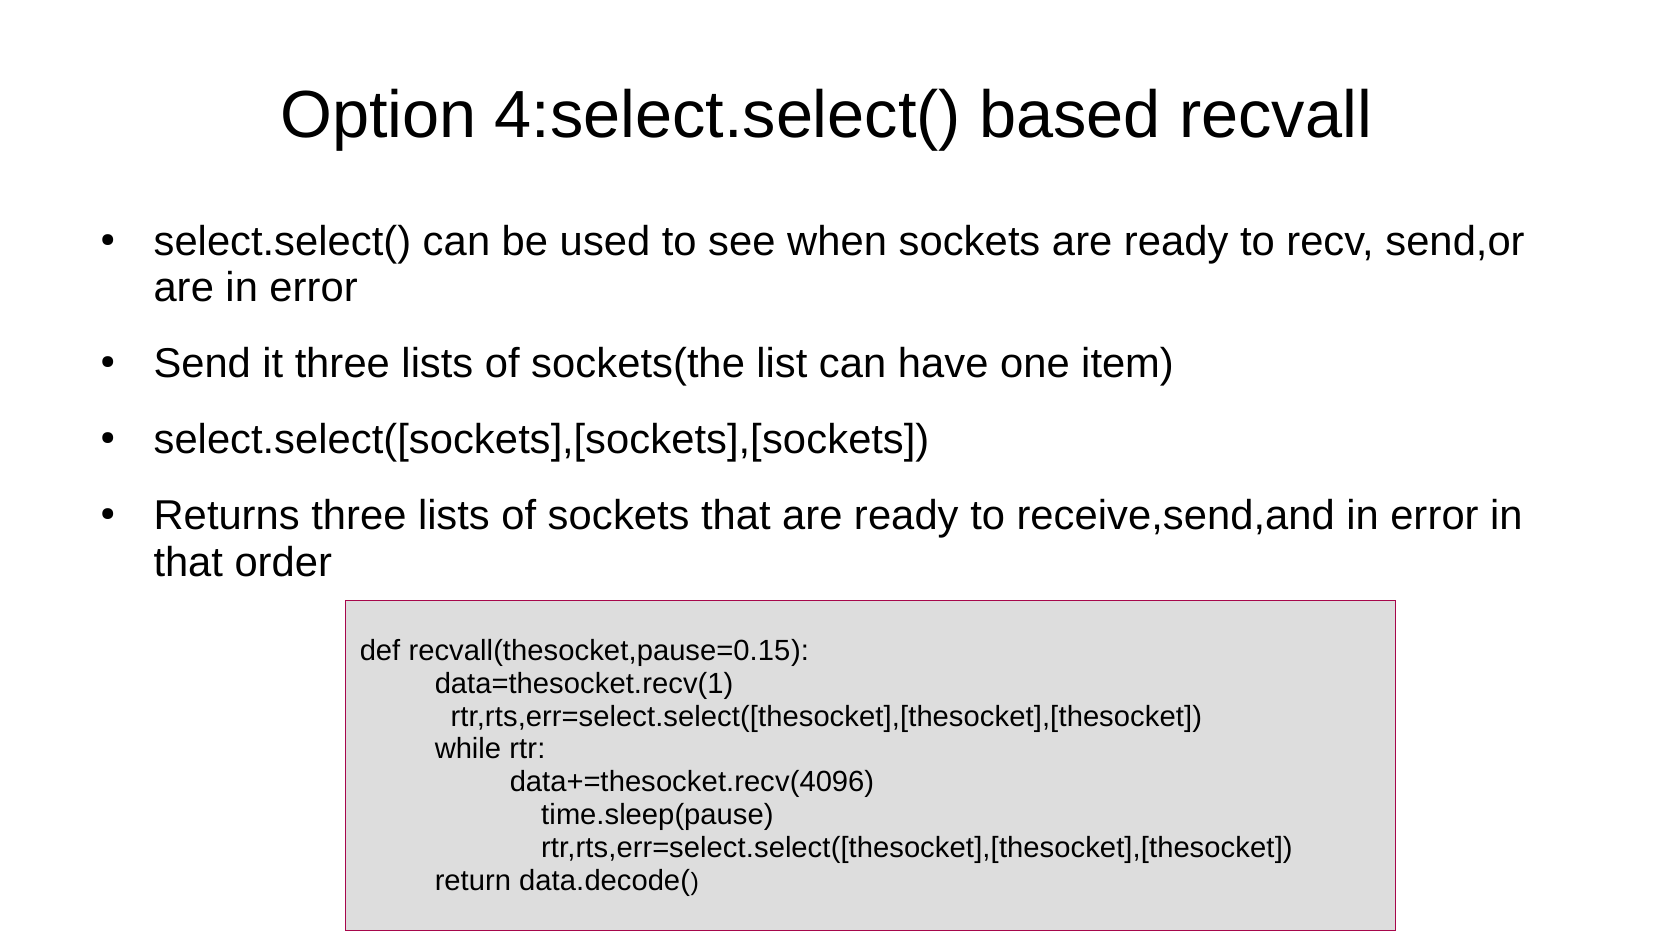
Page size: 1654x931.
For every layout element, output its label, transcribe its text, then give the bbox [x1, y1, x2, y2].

list select.select() can be used to see when sockets are ready to recv, send,or are in error Send it three lists of sockets(the list can have one item) select.select([sockets],[sockets],[sockets]) Returns three lists of sockets that are ready to receive,send,and in error in that order [82, 217, 1571, 758]
title Option 4:select.select() based recvall [82, 37, 1571, 193]
text_box def recvall(thesocket,pause=0.15): data=thesocket.recv(1) rtr,rts,err=select.select([thesocket],[thesocket],[thesocket]) while rtr: data+=thesocket.recv(4096) time.sleep(pause) rtr,rts,err=select.select([thesocket],[thesocket],[thesocket]) return data.decode() [345, 600, 1396, 931]
